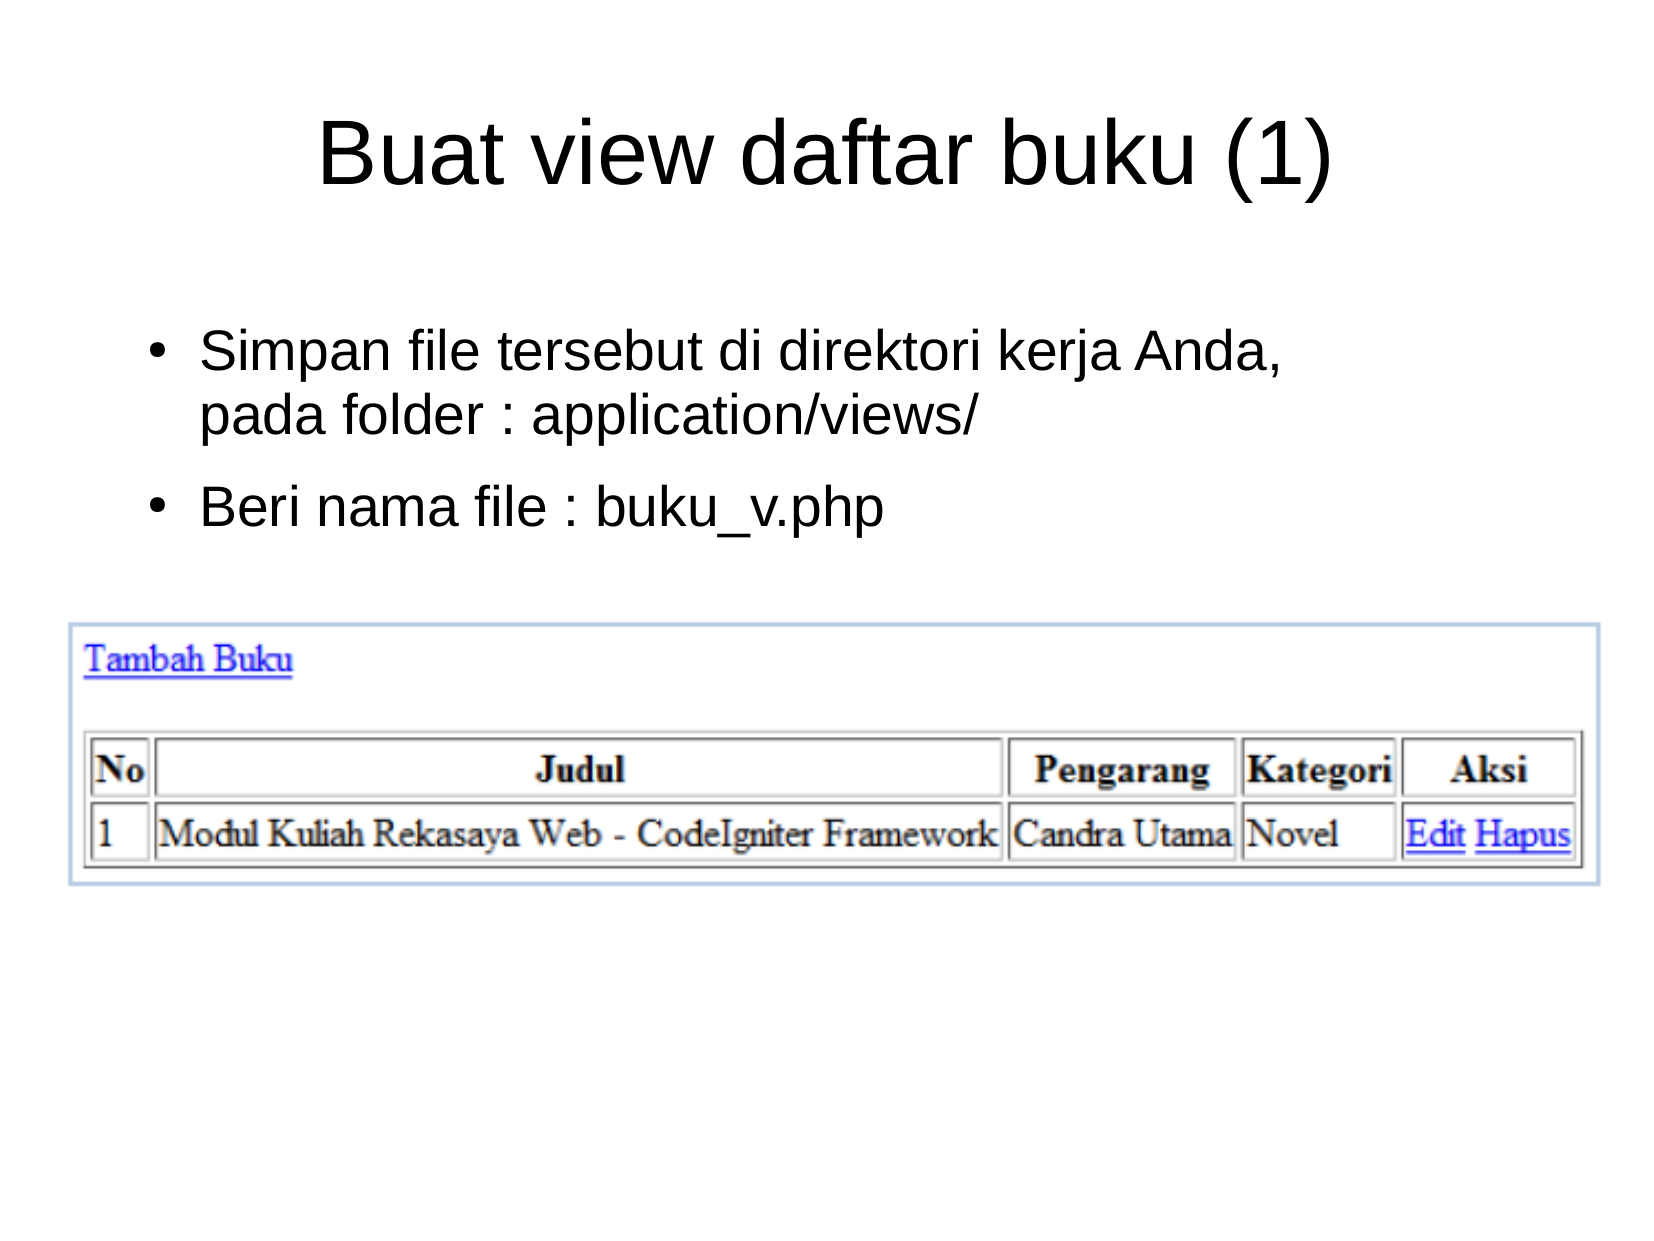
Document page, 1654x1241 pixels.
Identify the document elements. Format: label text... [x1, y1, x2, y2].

picture [60, 614, 1610, 901]
title Buat view daftar buku (1) [82, 49, 1571, 257]
text_box Simpan file tersebut di direktori kerja Anda, pada folder : application/views/ Beri nama file : buku_v.php [129, 319, 1426, 541]
